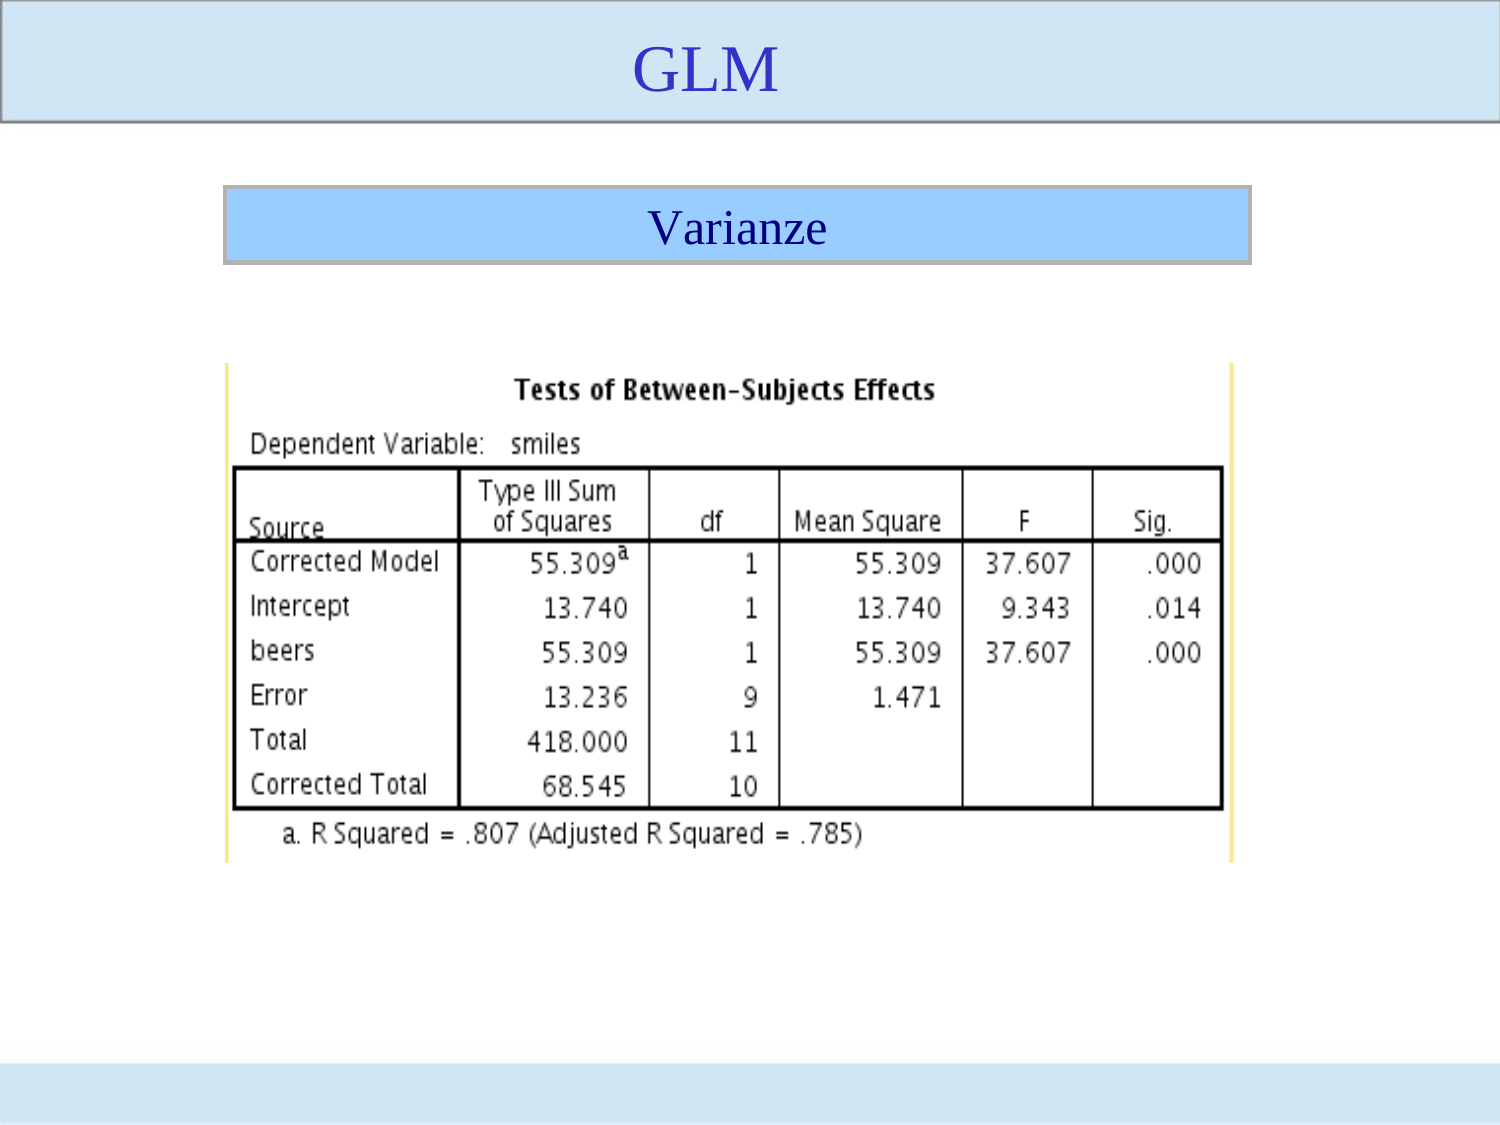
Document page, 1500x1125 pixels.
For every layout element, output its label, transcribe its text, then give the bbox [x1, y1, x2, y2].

picture [0, 0, 1500, 1125]
title GLM [174, 17, 1238, 113]
text_box Varianze [224, 187, 1250, 263]
